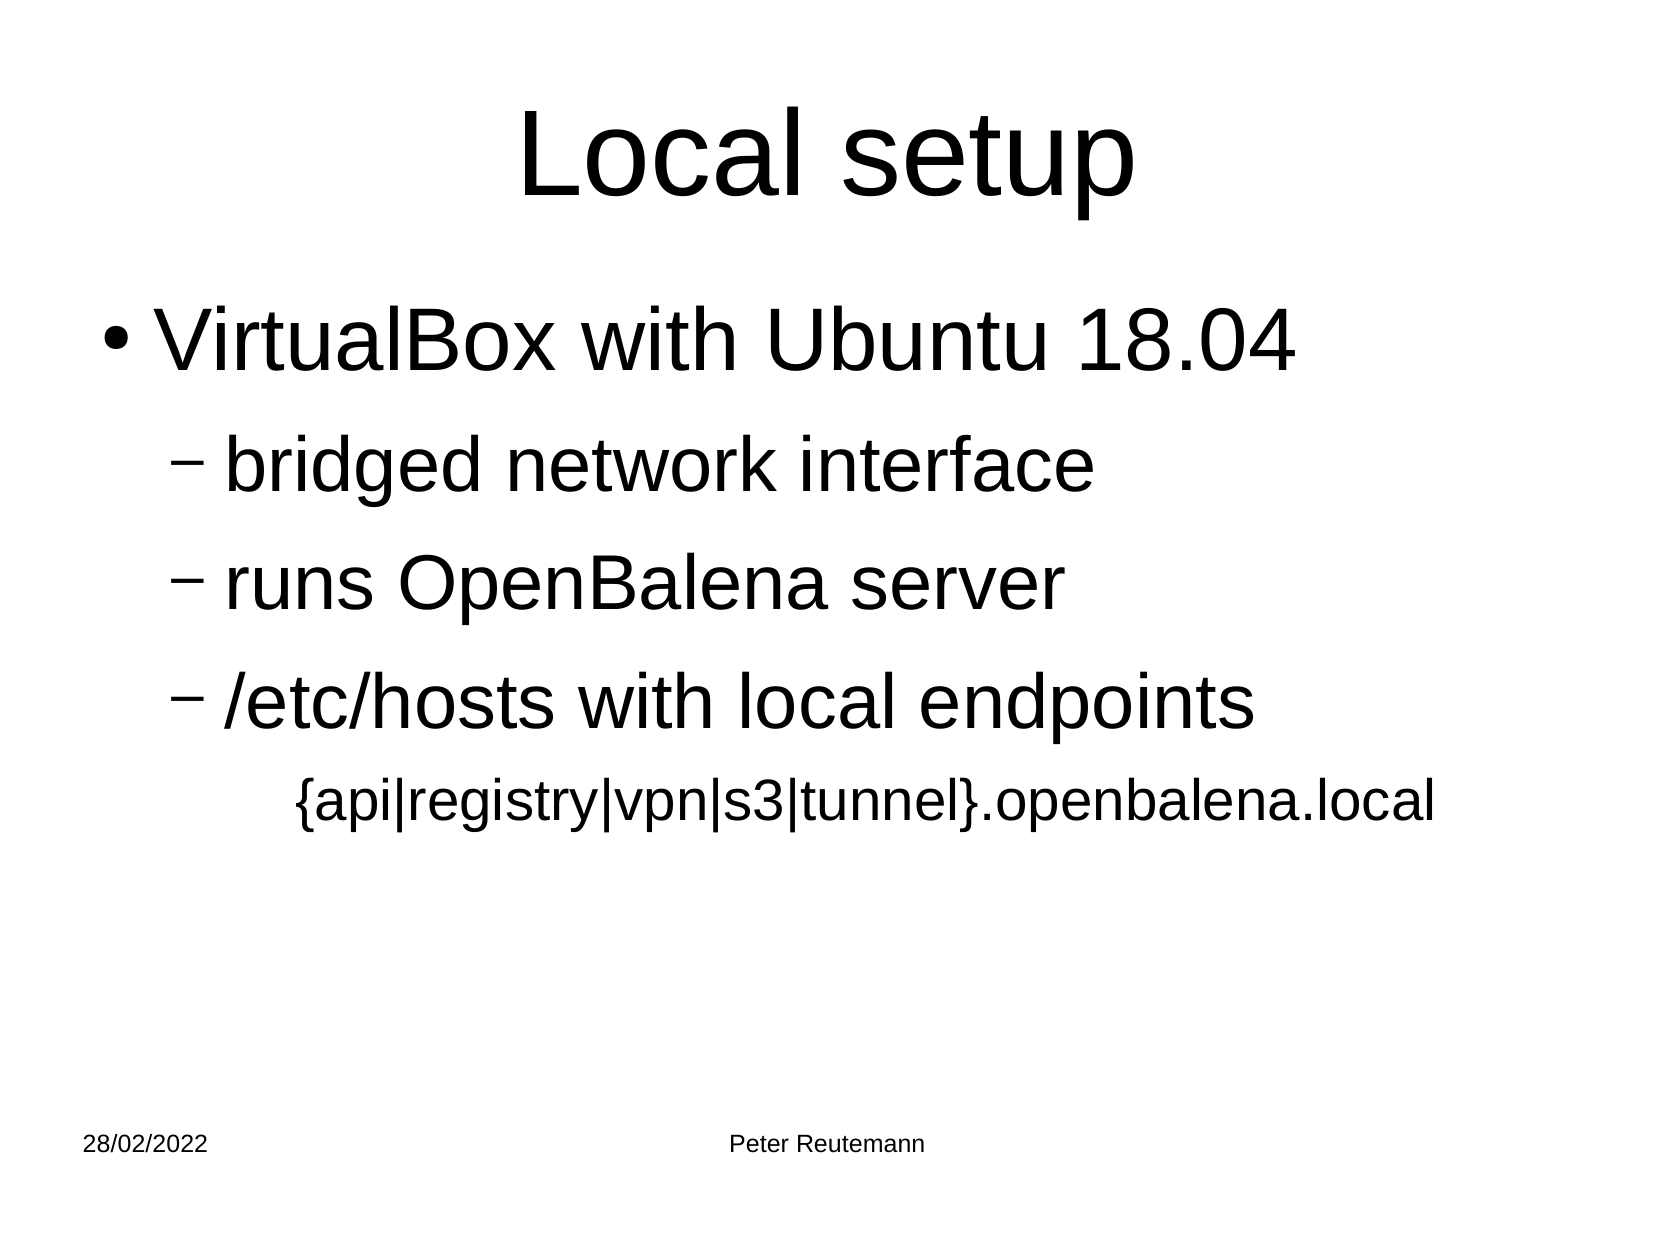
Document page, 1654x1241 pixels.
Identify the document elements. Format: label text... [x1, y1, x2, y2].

list VirtualBox with Ubuntu 18.04 bridged network interface runs OpenBalena server /etc/hosts with local endpoints {api|registry|vpn|s3|tunnel}.openbalena.local [82, 290, 1571, 1010]
title Local setup [82, 49, 1571, 257]
